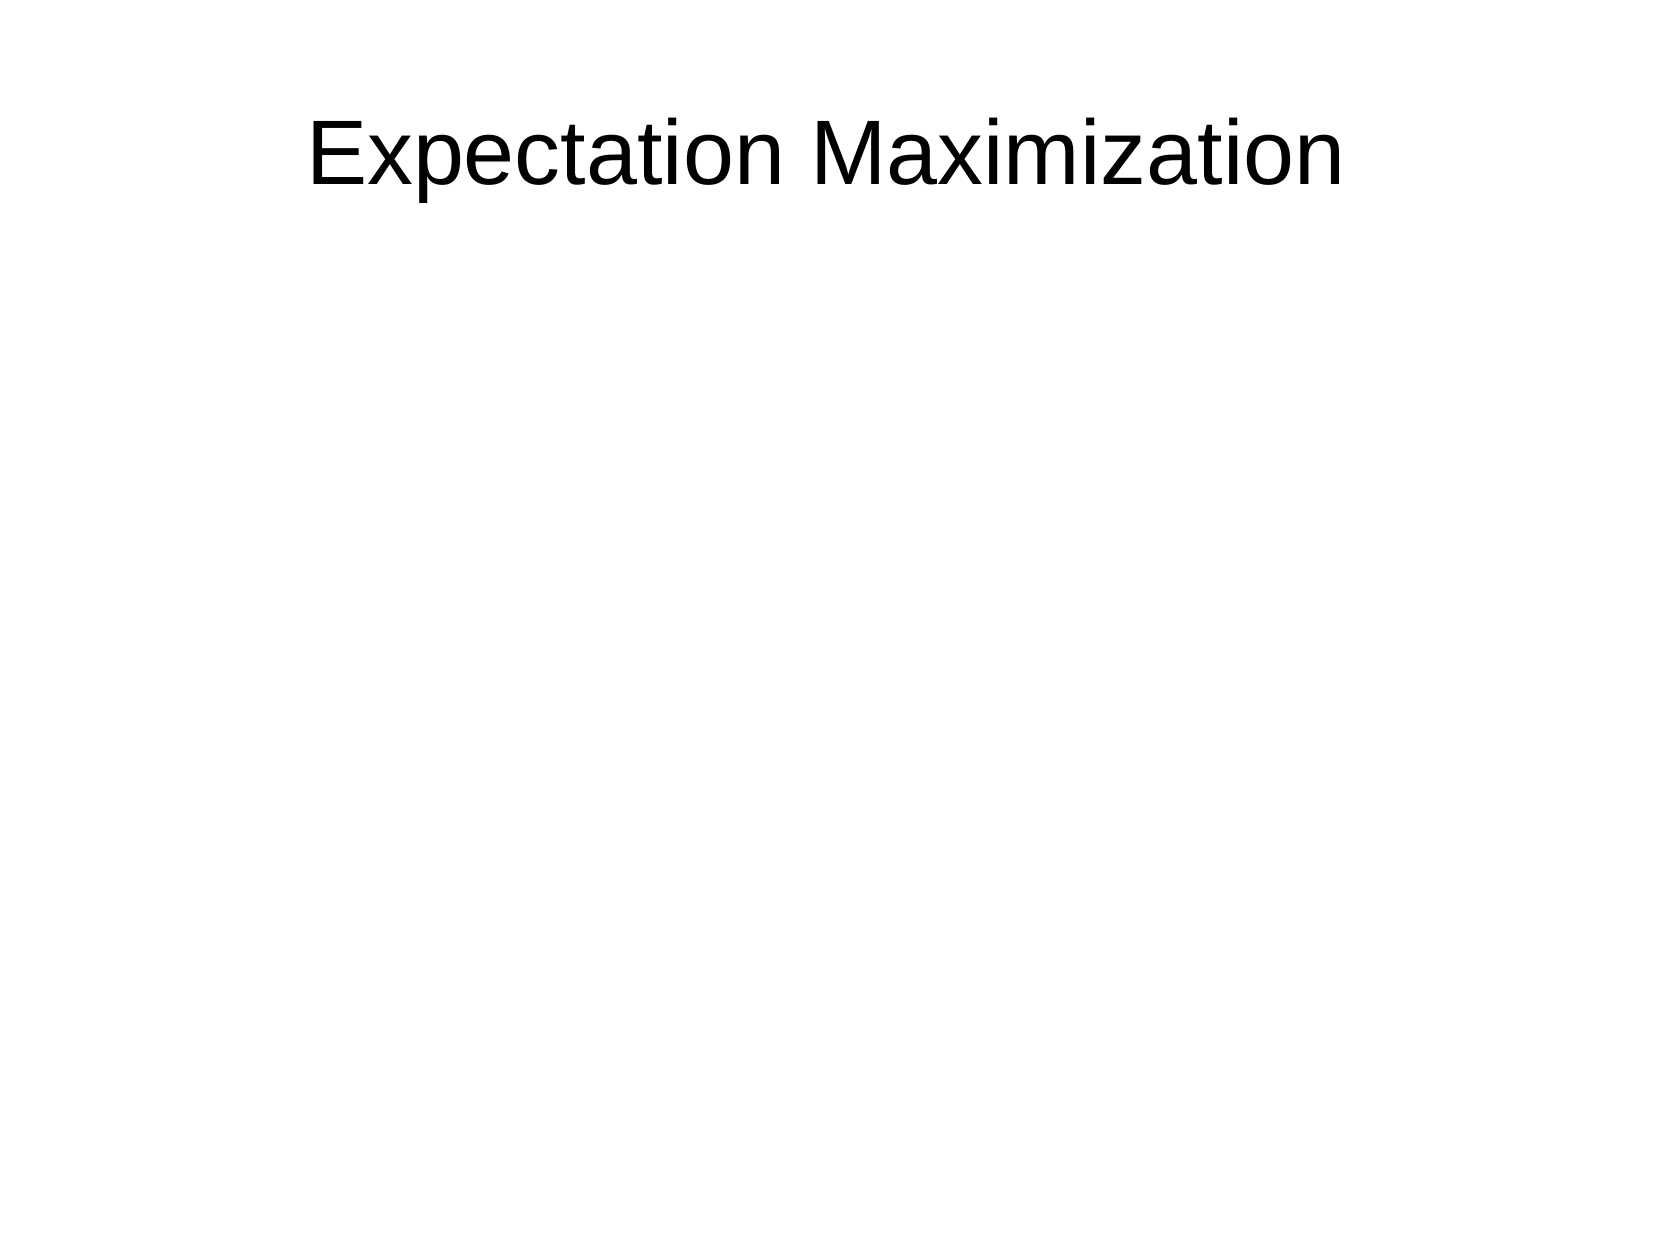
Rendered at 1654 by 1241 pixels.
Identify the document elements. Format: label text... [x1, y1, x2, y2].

title Expectation Maximization [82, 49, 1571, 257]
